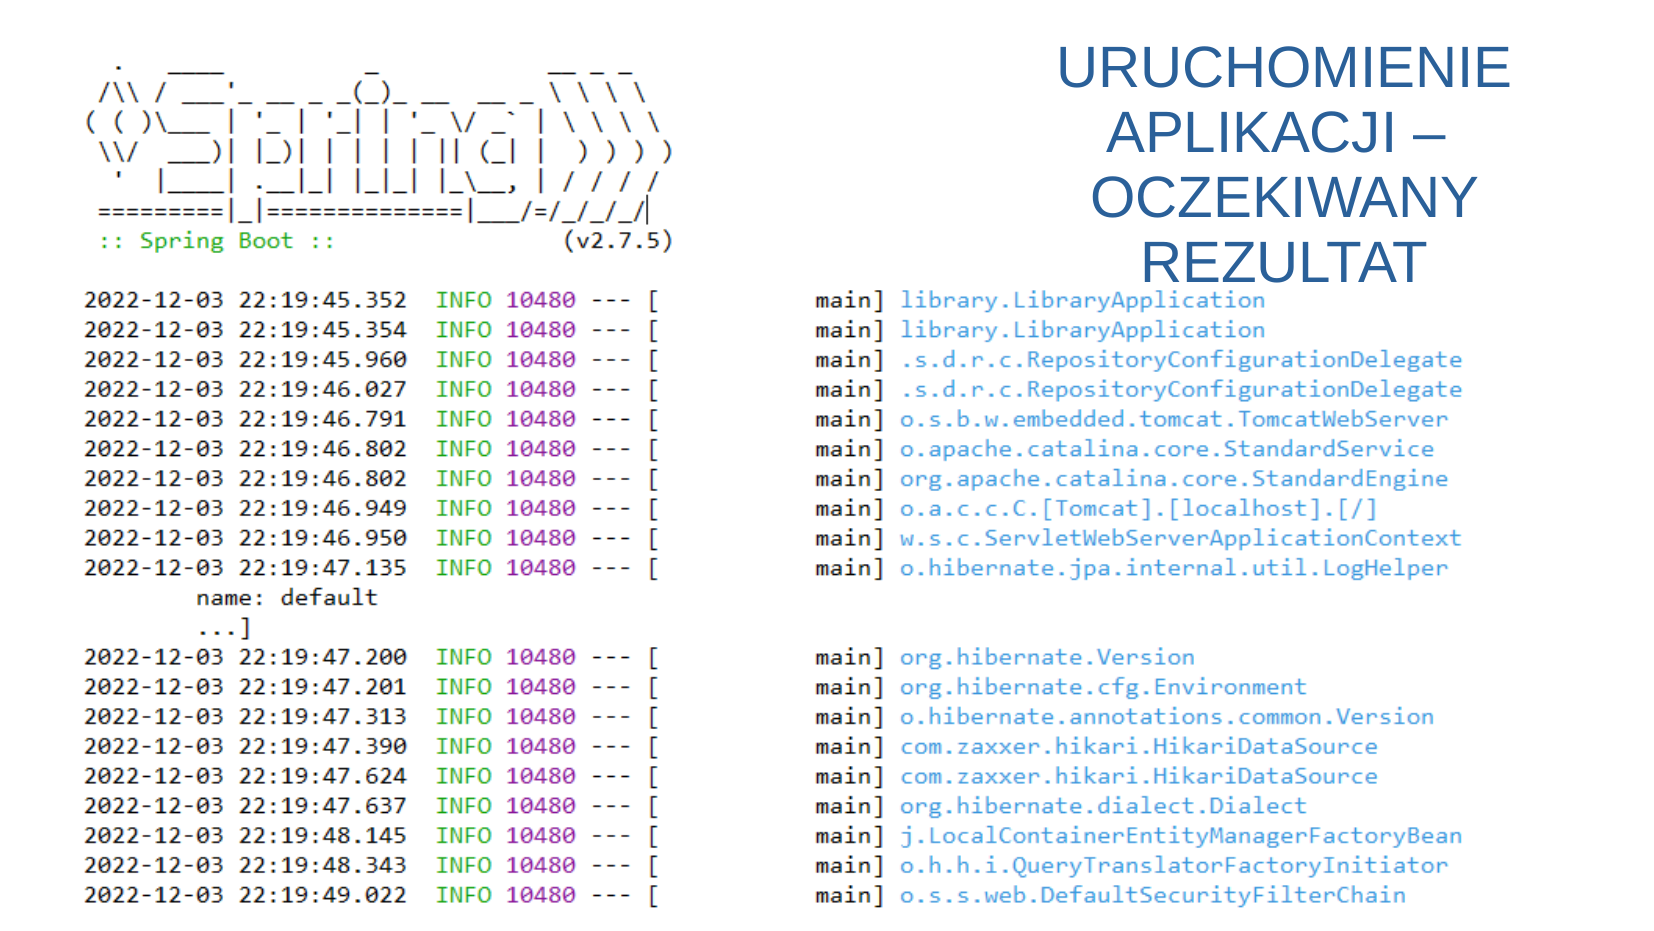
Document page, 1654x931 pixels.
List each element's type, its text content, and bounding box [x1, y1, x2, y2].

title URUCHOMIENIE APLIKACJI – OCZEKIWANY REZULTAT [974, 35, 1595, 296]
picture [68, 51, 1477, 931]
